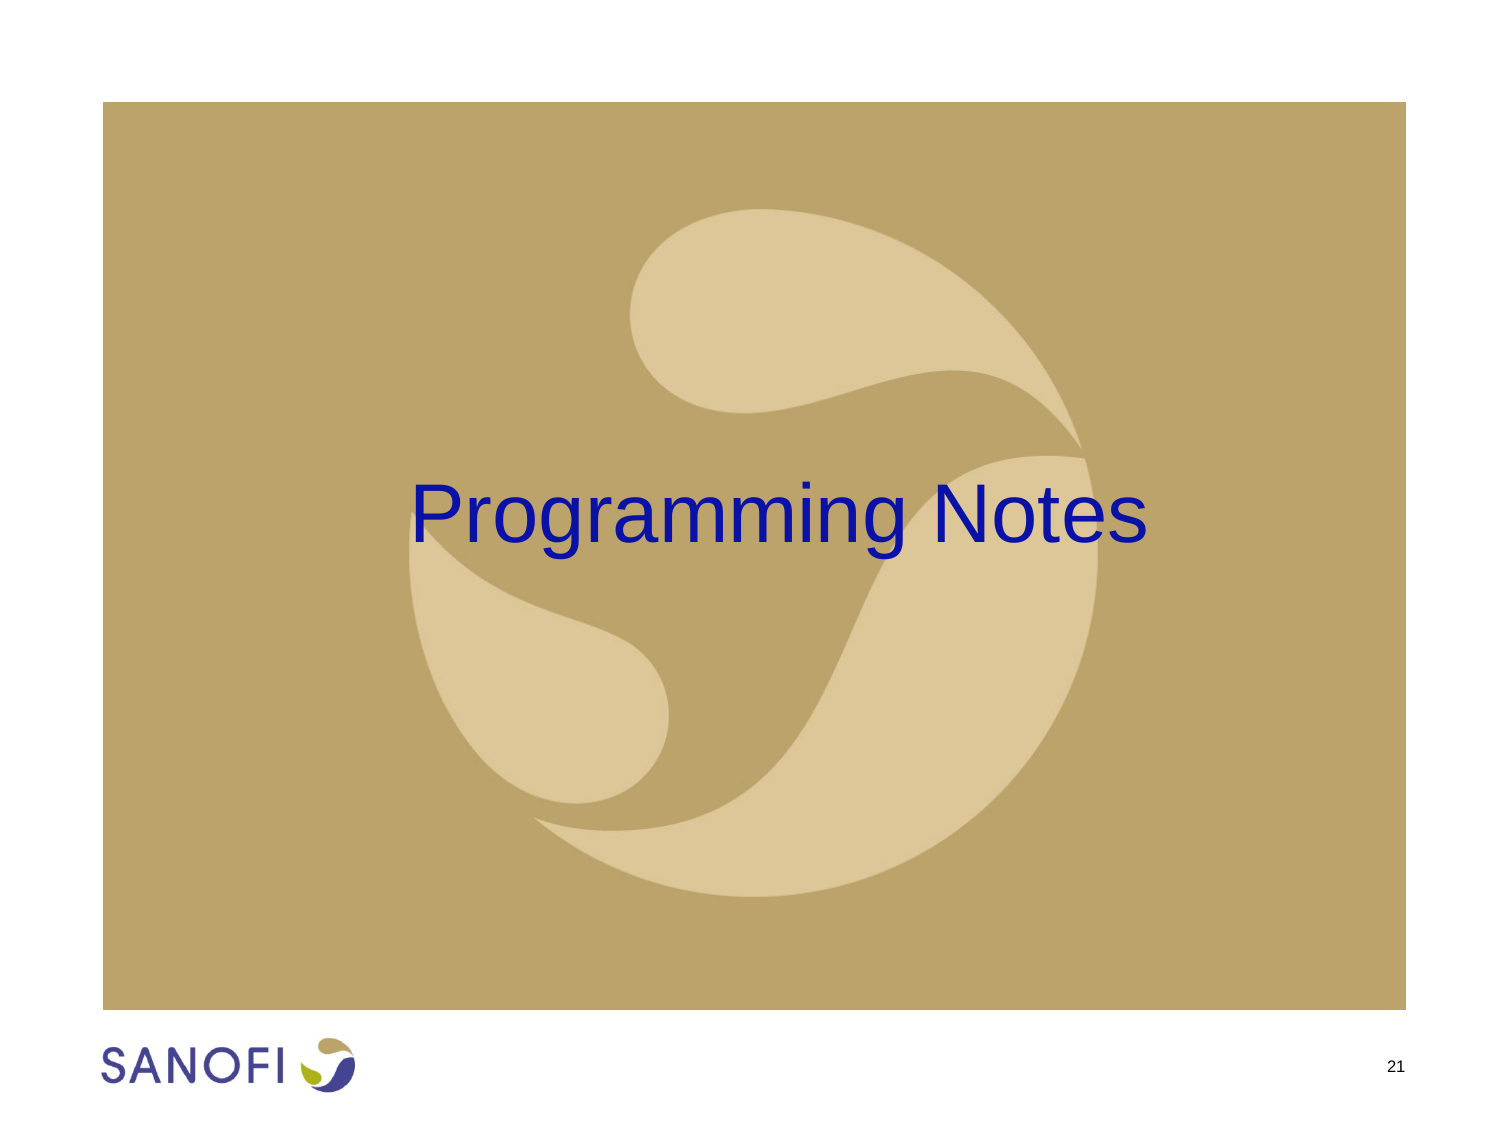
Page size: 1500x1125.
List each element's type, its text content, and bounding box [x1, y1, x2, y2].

subtitle [242, 704, 1303, 866]
picture [97, 1034, 358, 1095]
title Programming Notes [206, 290, 1329, 740]
slide_number <numéro> [1326, 1053, 1406, 1093]
picture [103, 102, 1406, 1010]
